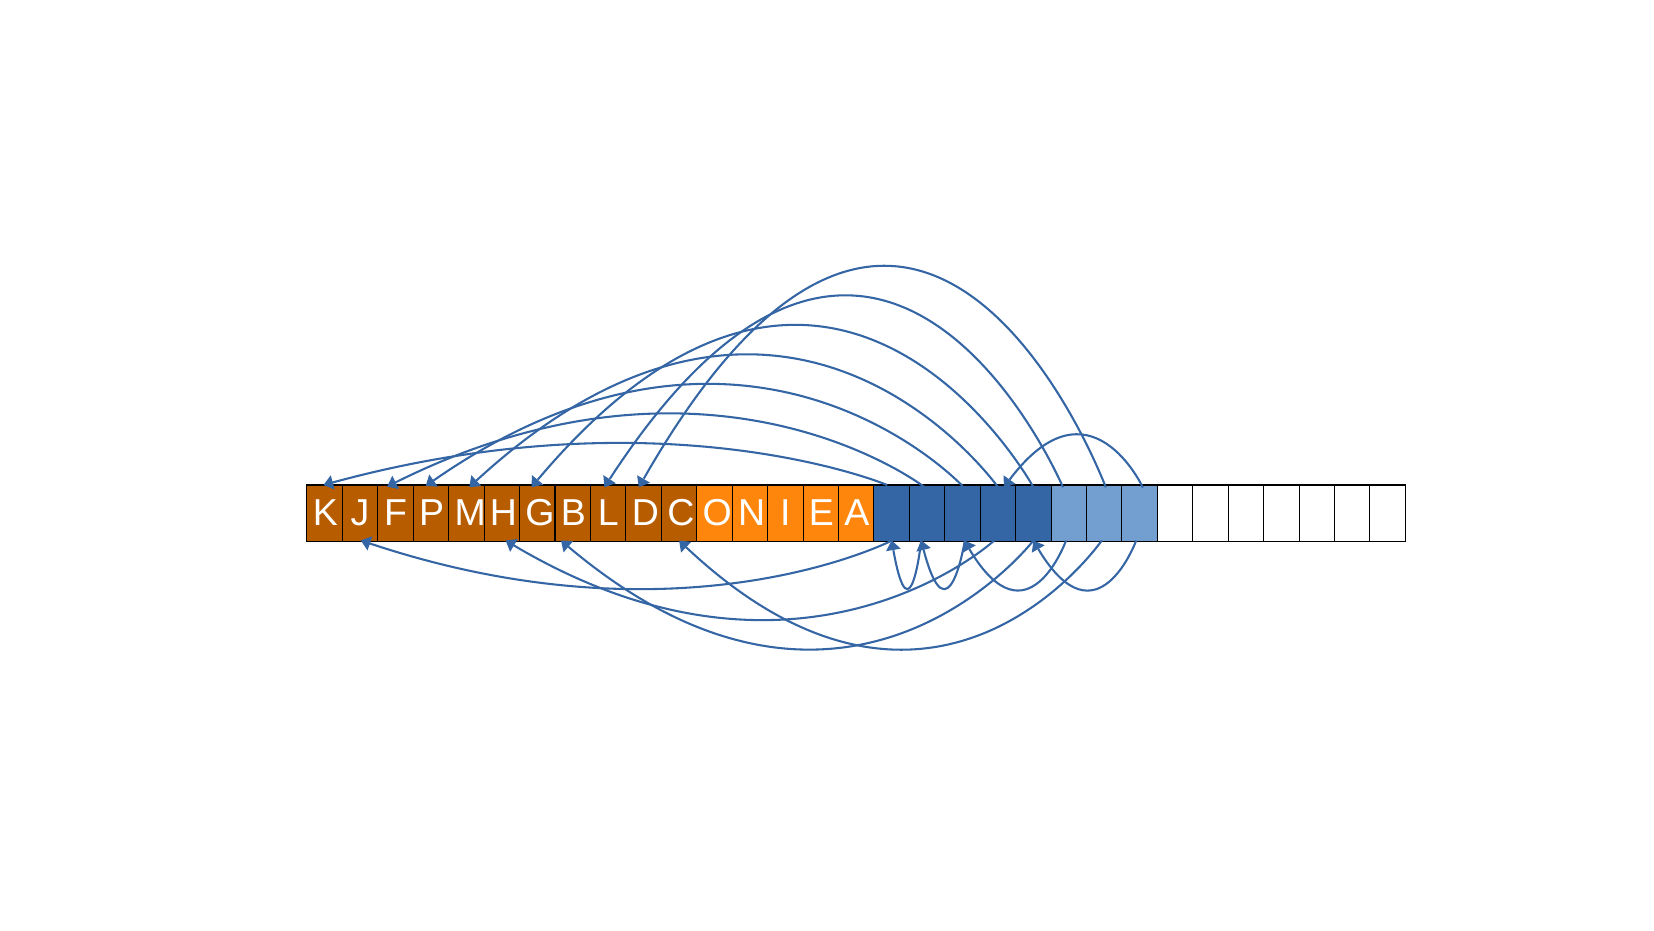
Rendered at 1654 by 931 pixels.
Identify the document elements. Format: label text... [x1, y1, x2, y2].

table_header J [343, 486, 377, 541]
table_header K [307, 486, 342, 541]
table_header [1264, 486, 1299, 541]
table_header D [626, 486, 661, 541]
table_header [1335, 486, 1369, 541]
table_header H [485, 486, 519, 541]
table_header I [768, 486, 803, 541]
table_header A [839, 486, 873, 541]
table_header O [697, 486, 732, 541]
table_header [1193, 486, 1228, 541]
table_header C [662, 486, 696, 541]
table_header E [804, 486, 838, 541]
table_header [981, 486, 1015, 541]
table_header N [733, 486, 767, 541]
table_header [910, 486, 944, 541]
table_header [945, 486, 980, 541]
table_header [1300, 486, 1334, 541]
table_header [1370, 486, 1405, 541]
table_header [1122, 486, 1157, 541]
table_header L [591, 486, 625, 541]
table_header [1052, 486, 1086, 541]
table_header [1158, 486, 1192, 541]
table_header [1016, 486, 1051, 541]
table_header [1229, 486, 1263, 541]
table_header M [449, 486, 484, 541]
table_header B [556, 486, 590, 541]
table_header [874, 486, 909, 541]
table_header P [414, 486, 448, 541]
table_header [1087, 486, 1121, 541]
table_header F [378, 486, 413, 541]
table_header G [520, 486, 554, 541]
